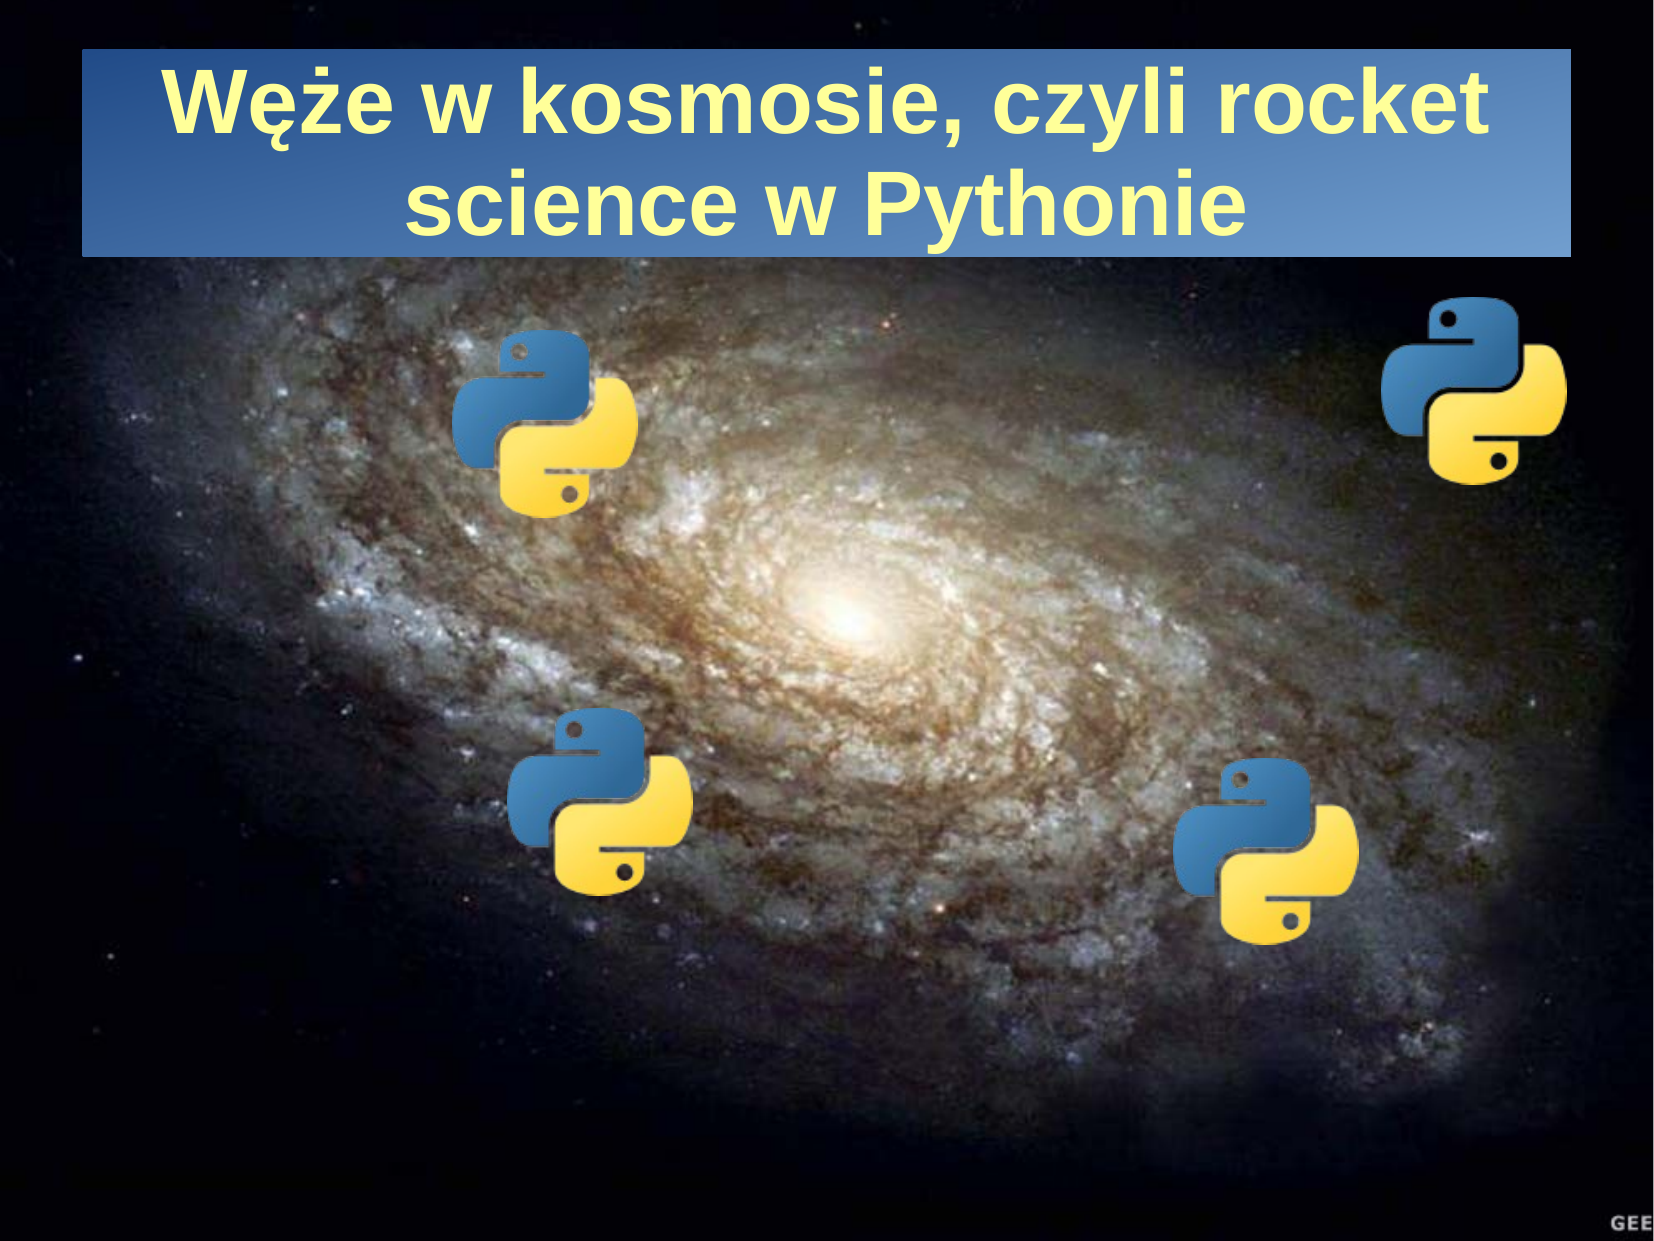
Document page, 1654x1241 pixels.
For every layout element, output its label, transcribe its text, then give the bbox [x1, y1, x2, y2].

title Węże w kosmosie, czyli rocket science w Pythonie [82, 49, 1571, 257]
picture [0, 0, 1654, 1241]
